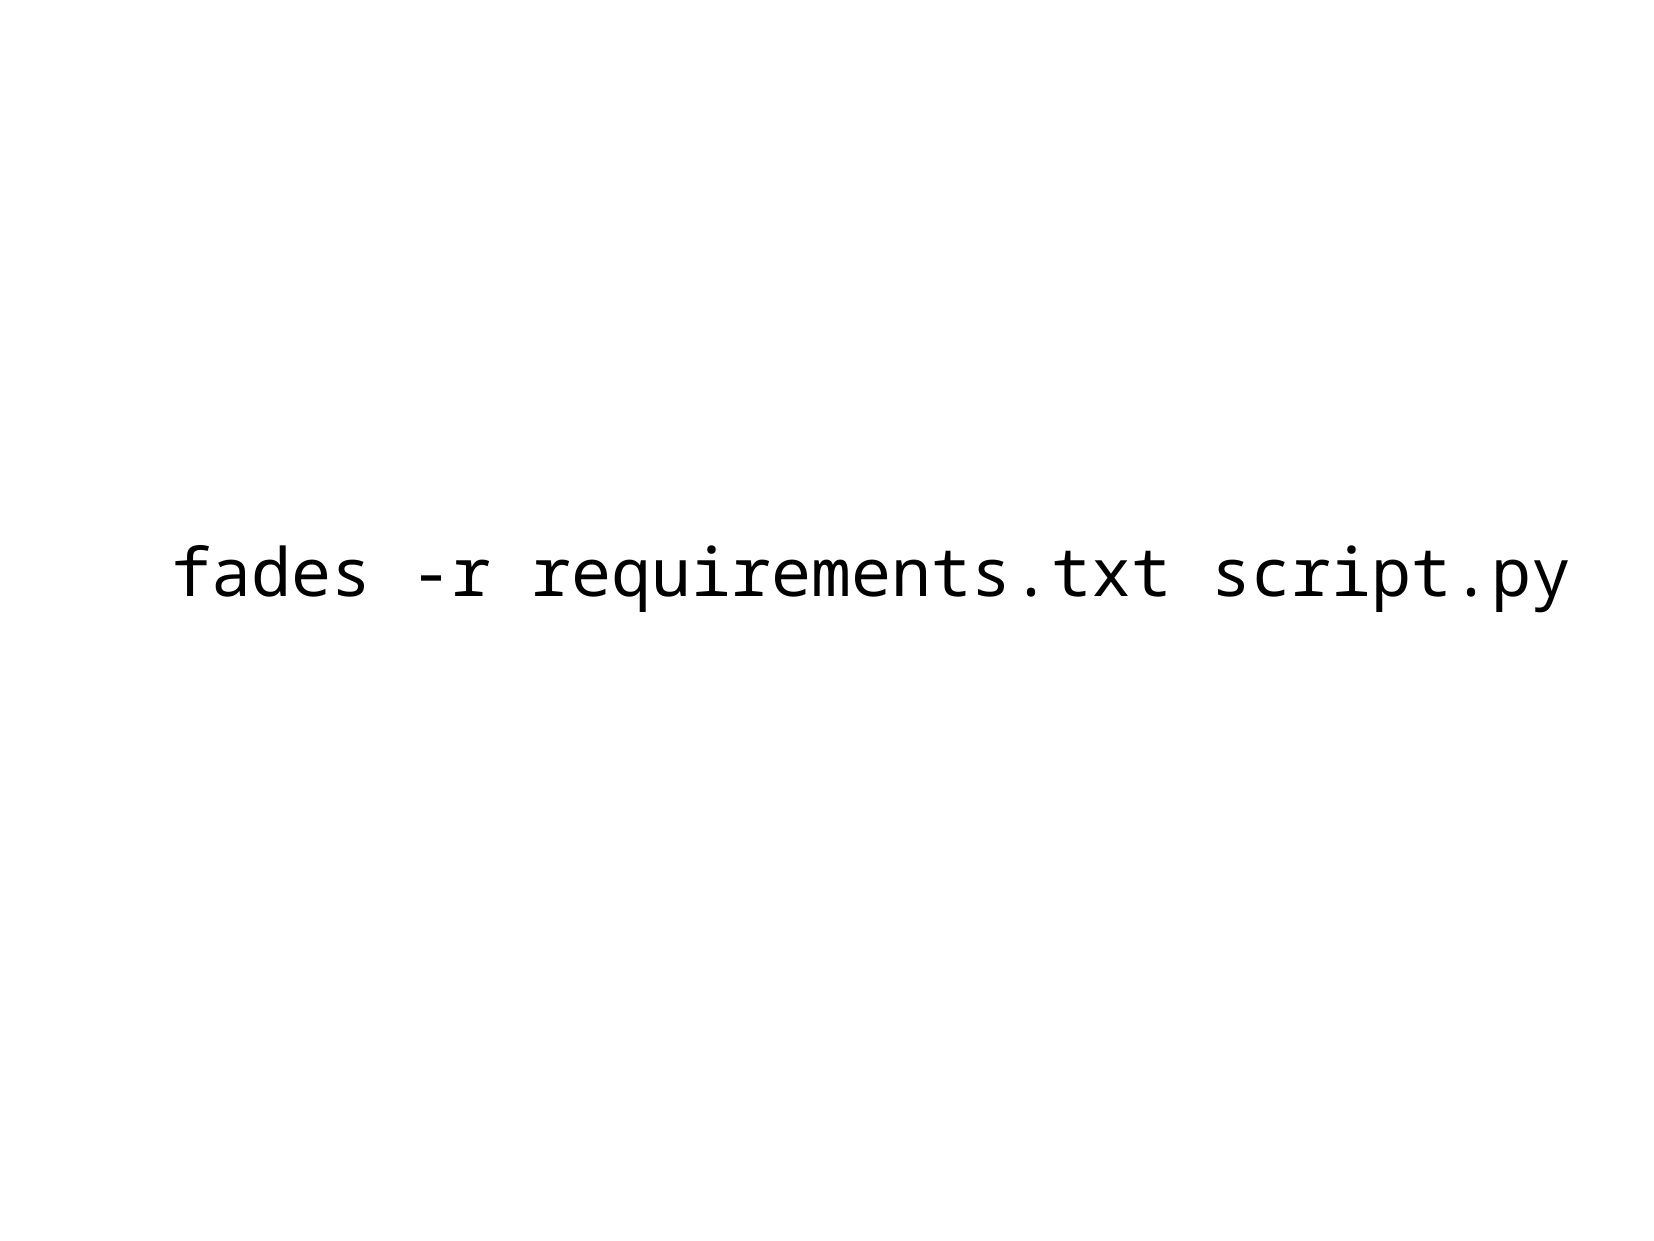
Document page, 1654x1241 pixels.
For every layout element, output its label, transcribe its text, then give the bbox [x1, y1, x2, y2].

list fades -r requirements.txt script.py [76, 284, 1595, 1004]
